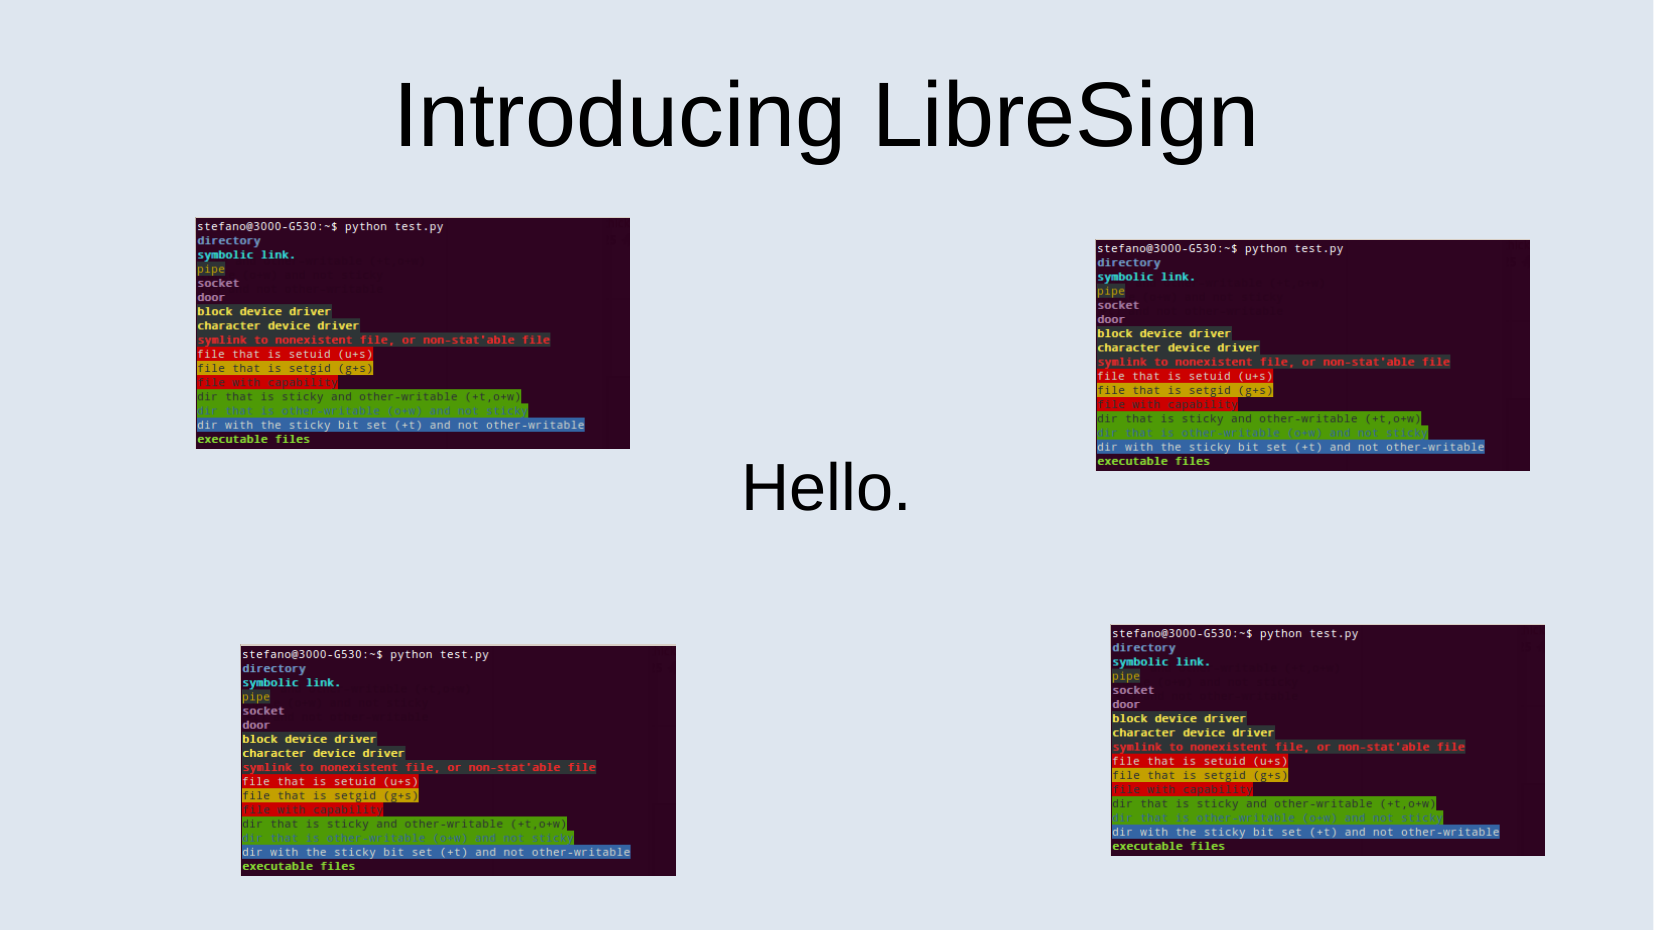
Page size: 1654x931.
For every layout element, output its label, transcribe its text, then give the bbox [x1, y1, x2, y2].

subtitle Hello. [82, 217, 1571, 758]
picture [1110, 624, 1545, 856]
picture [1095, 239, 1530, 471]
picture [195, 217, 630, 449]
title Introducing LibreSign [82, 37, 1571, 193]
picture [240, 644, 676, 876]
